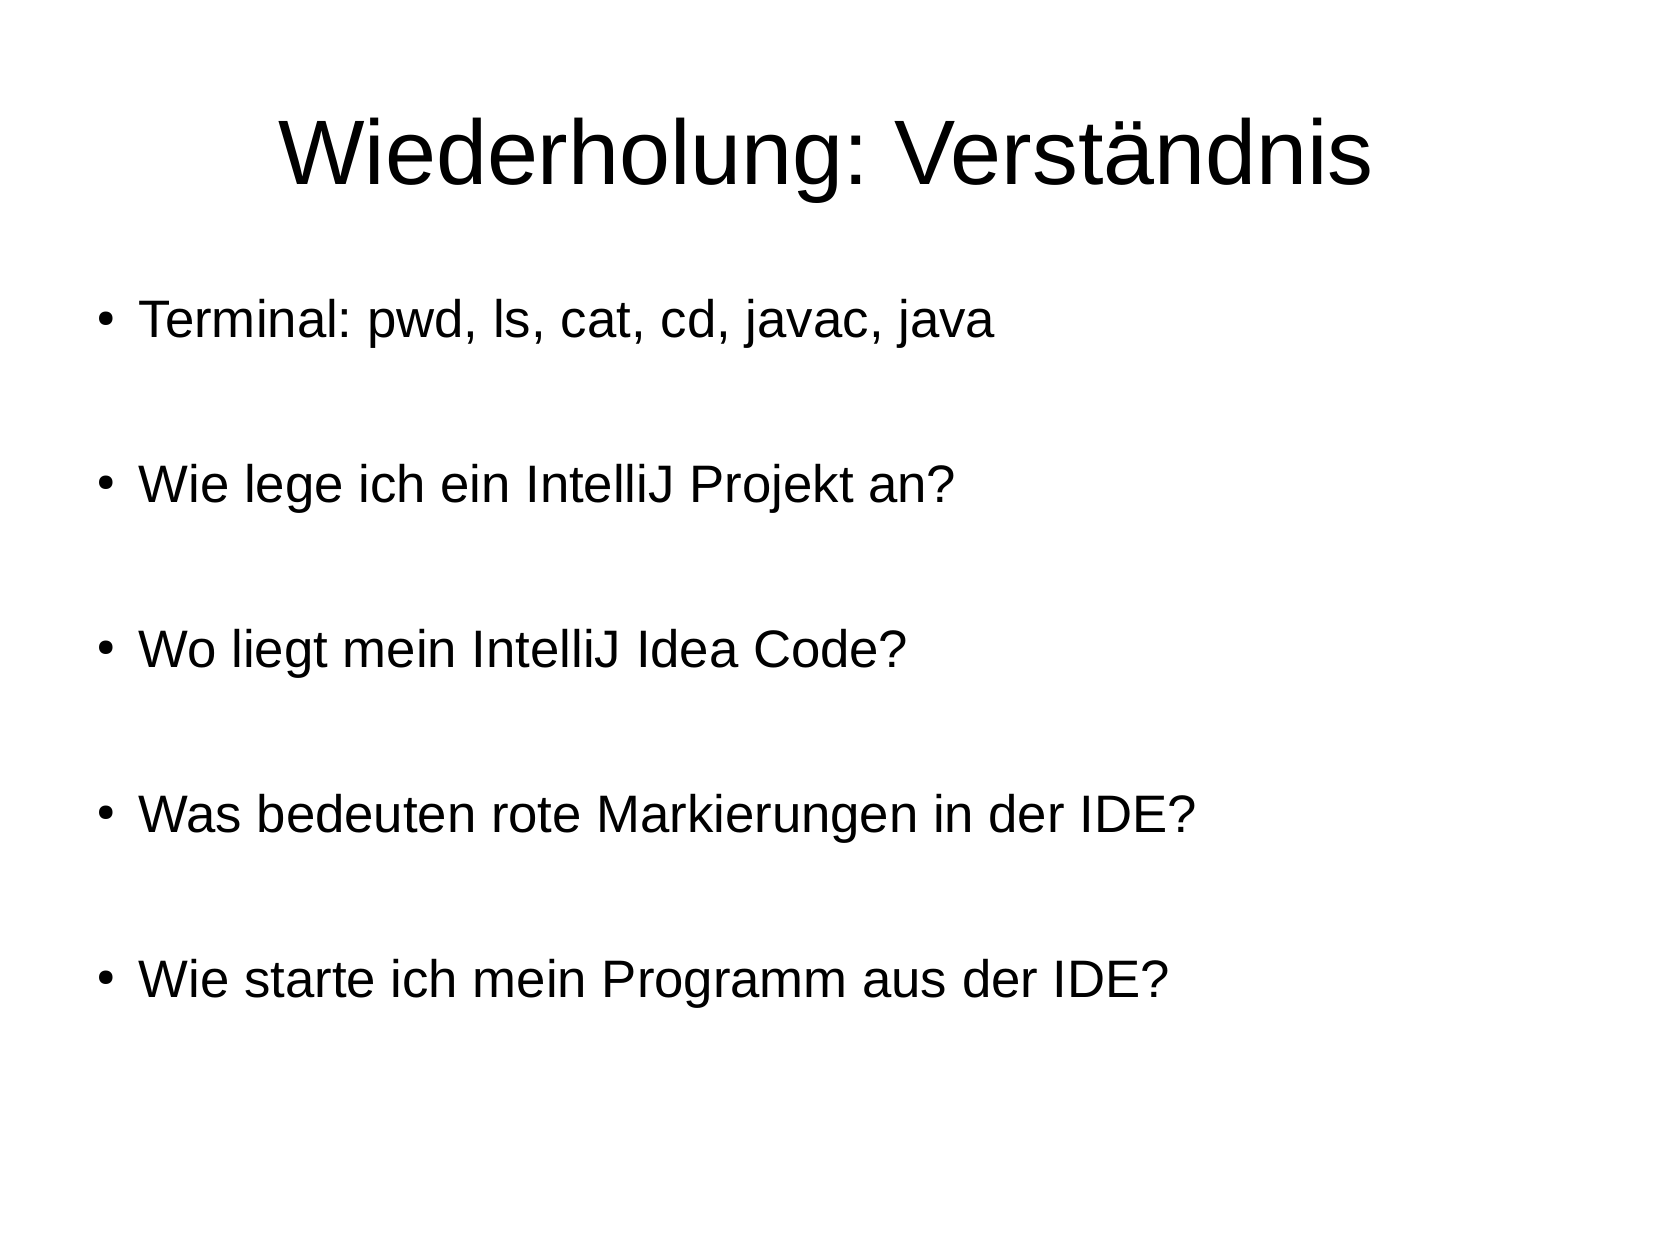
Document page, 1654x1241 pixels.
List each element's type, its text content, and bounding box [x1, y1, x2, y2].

list Terminal: pwd, ls, cat, cd, javac, java Wie lege ich ein IntelliJ Projekt an? Wo liegt mein IntelliJ Idea Code? Was bedeuten rote Markierungen in der IDE? Wie starte ich mein Programm aus der IDE? [82, 290, 1571, 1010]
title Wiederholung: Verständnis [82, 49, 1571, 257]
